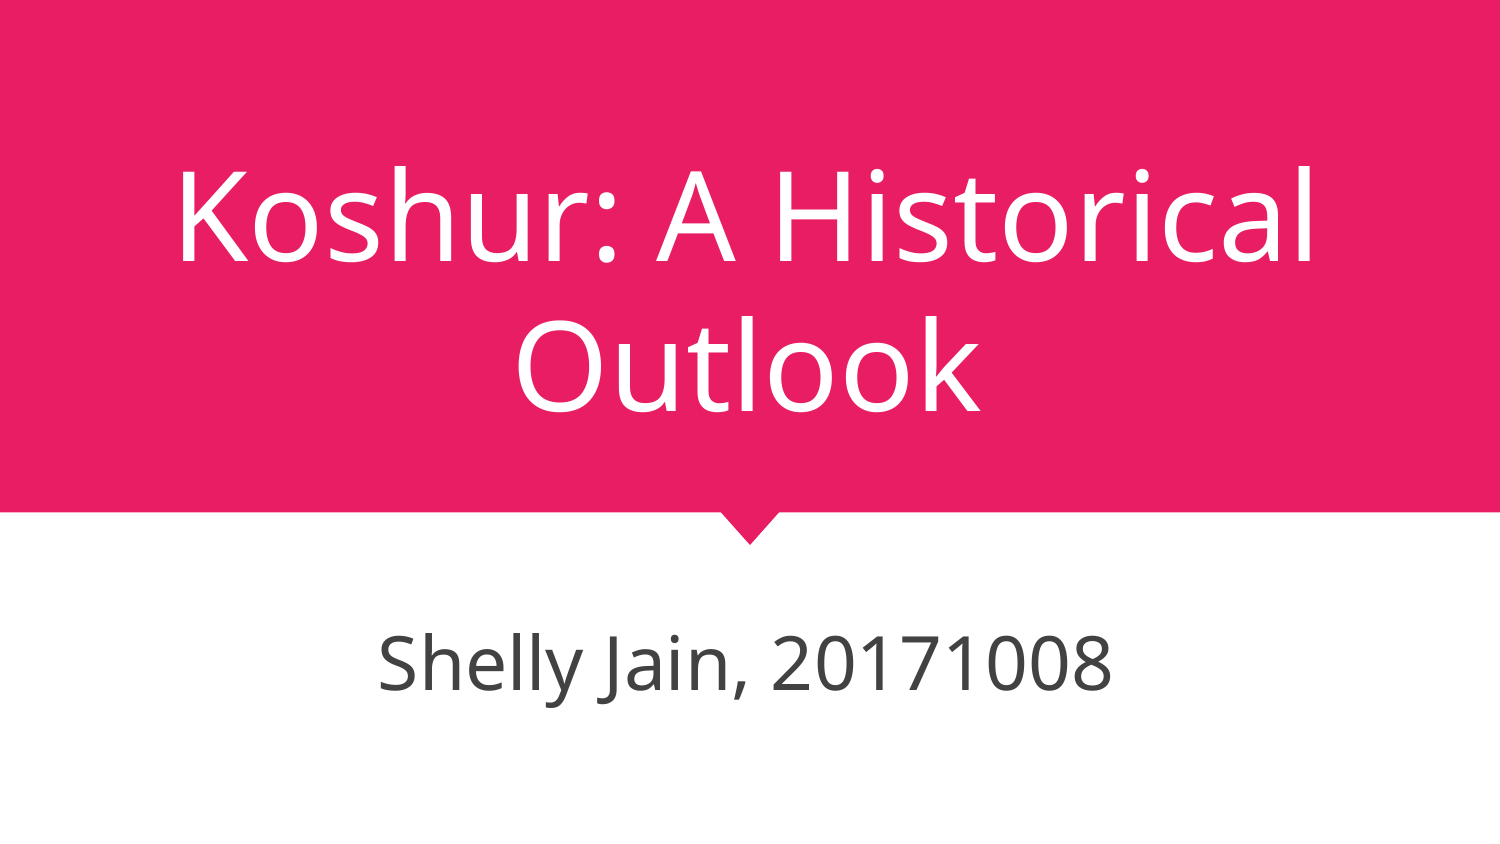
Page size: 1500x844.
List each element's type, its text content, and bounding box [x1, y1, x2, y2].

title Koshur: A Historical Outlook [67, 105, 1427, 452]
subtitle Shelly Jain, 20171008 [67, 557, 1427, 765]
